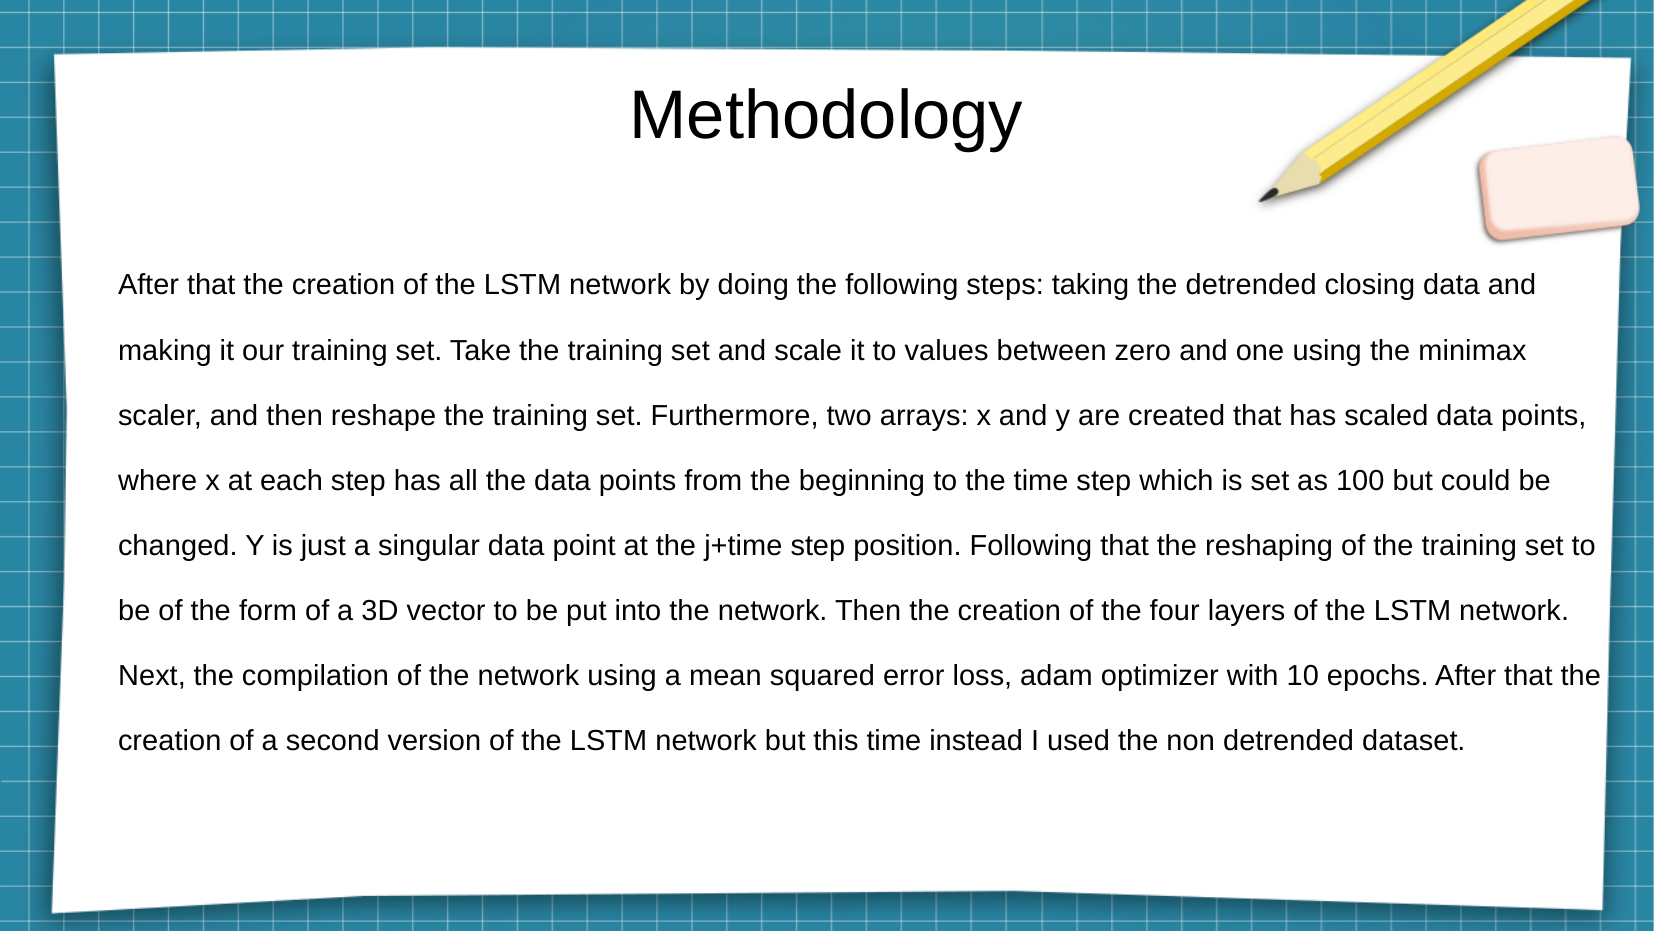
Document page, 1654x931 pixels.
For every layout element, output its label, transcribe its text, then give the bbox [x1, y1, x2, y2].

title Methodology [82, 37, 1571, 193]
picture [0, 0, 1654, 931]
list After that the creation of the LSTM network by doing the following steps: taking the detrended closing data and making it our training set. Take the training set and scale it to values between zero and one using the minimax scaler, and then reshape the training set. Furthermore, two arrays: x and y are created that has scaled data points, where x at each step has all the data points from the beginning to the time step which is set as 100 but could be changed. Y is just a singular data point at the j+time step position. Following that the reshaping of the training set to be of the form of a 3D vector to be put into the network. Then the creation of the four layers of the LSTM network. Next, the compilation of the network using a mean squared error loss, adam optimizer with 10 epochs. After that the creation of a second version of the LSTM network but this time instead I used the non detrended dataset. [118, 236, 1607, 776]
